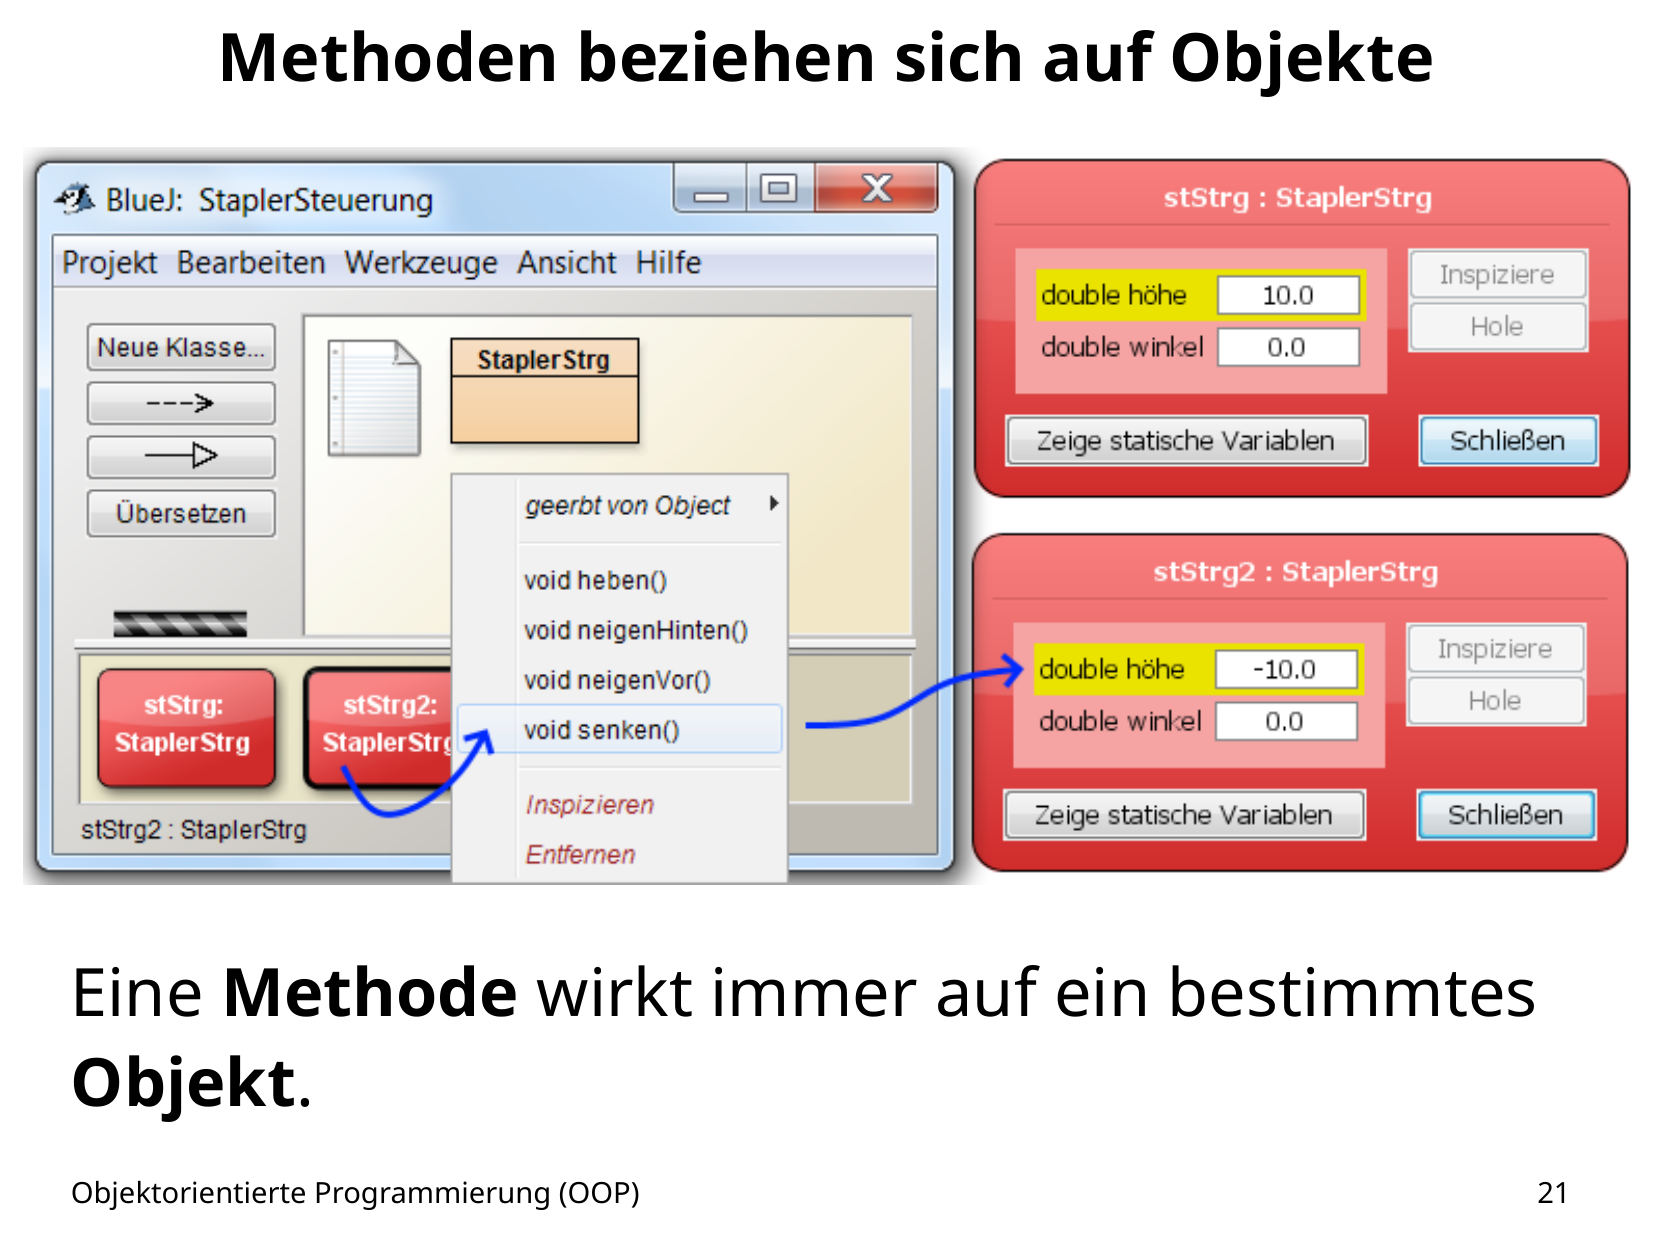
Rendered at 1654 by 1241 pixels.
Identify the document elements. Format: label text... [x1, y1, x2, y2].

list Eine Methode wirkt immer auf ein bestimmtes Objekt. [70, 944, 1571, 1146]
title Methoden beziehen sich auf Objekte [0, 5, 1654, 107]
picture [23, 147, 1633, 885]
